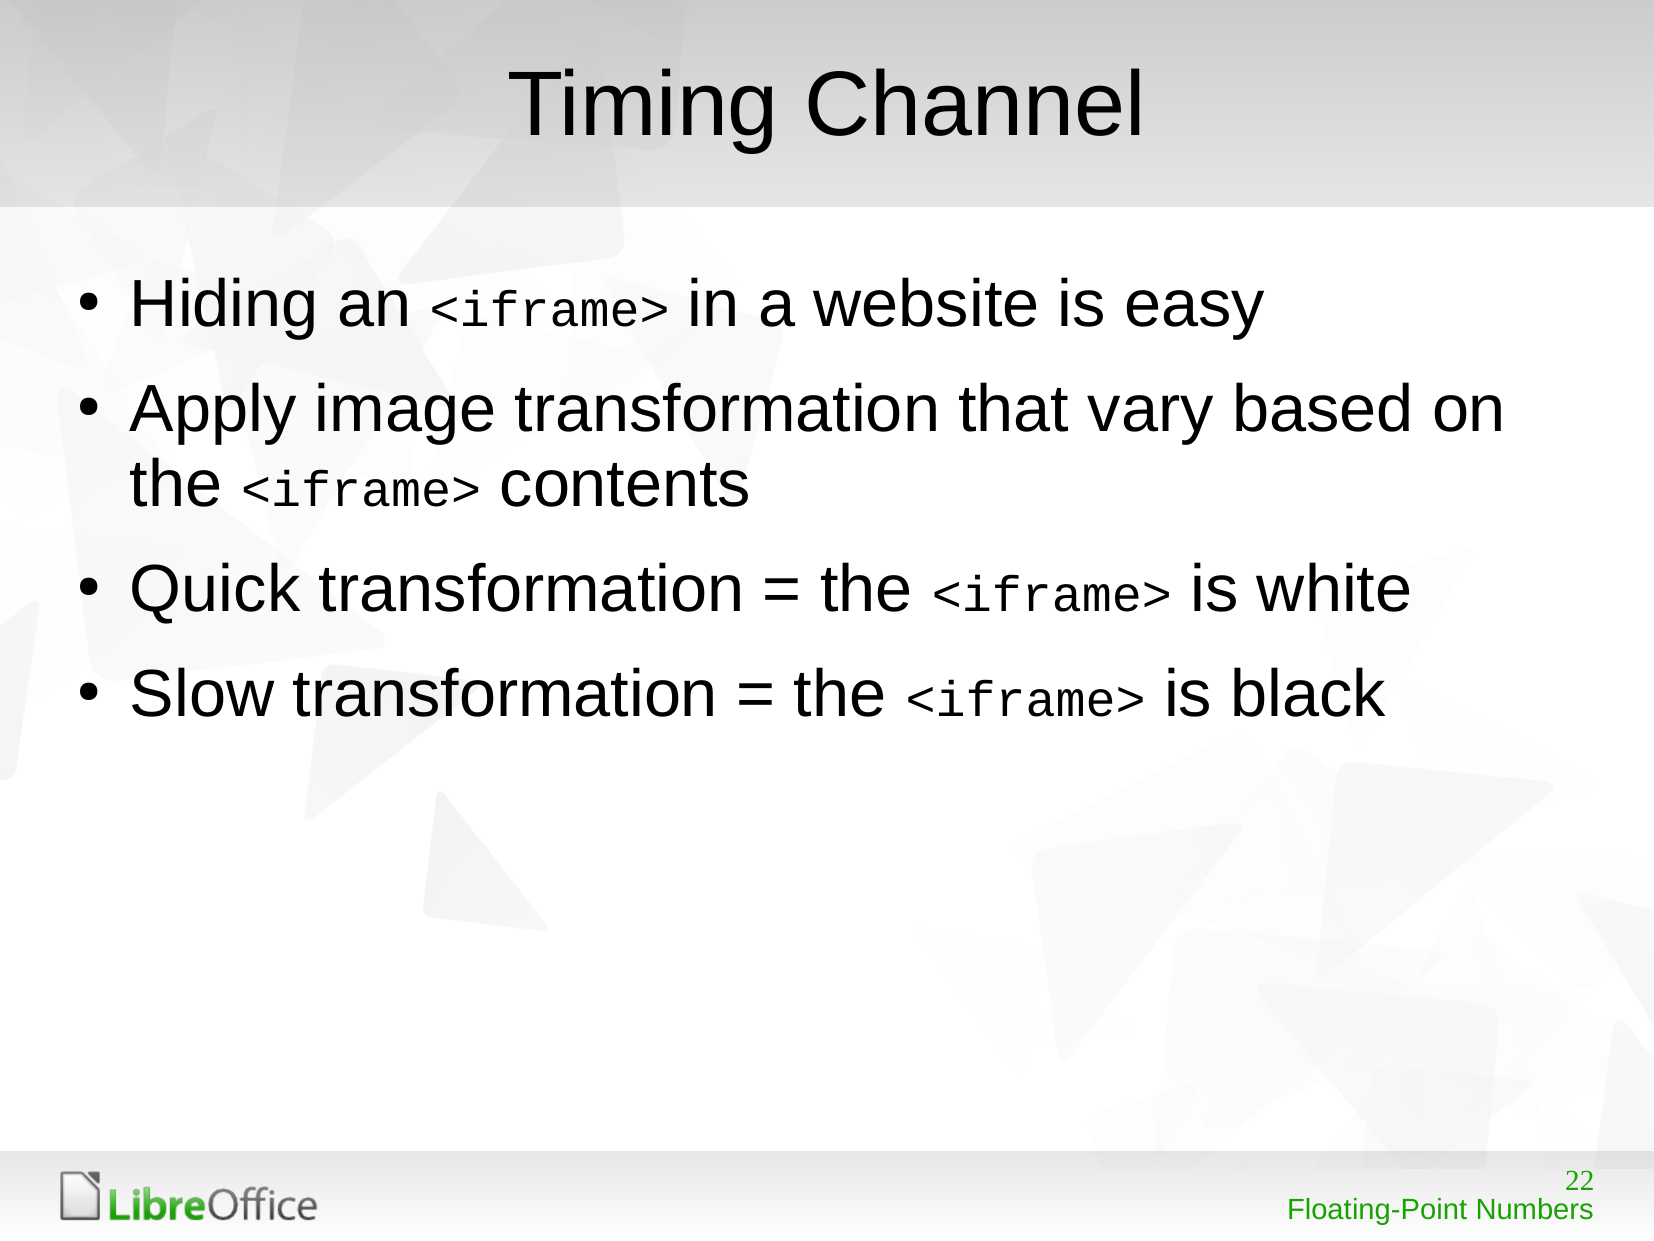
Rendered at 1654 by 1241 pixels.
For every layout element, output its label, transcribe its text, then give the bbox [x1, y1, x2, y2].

picture [0, 0, 783, 931]
list Hiding an <iframe> in a website is easy Apply image transformation that vary based on the <iframe> contents Quick transformation = the <iframe> is white Slow transformation = the <iframe> is black [59, 265, 1595, 986]
title Timing Channel [59, 29, 1595, 178]
picture [915, 548, 1654, 1169]
picture [41, 1152, 337, 1240]
